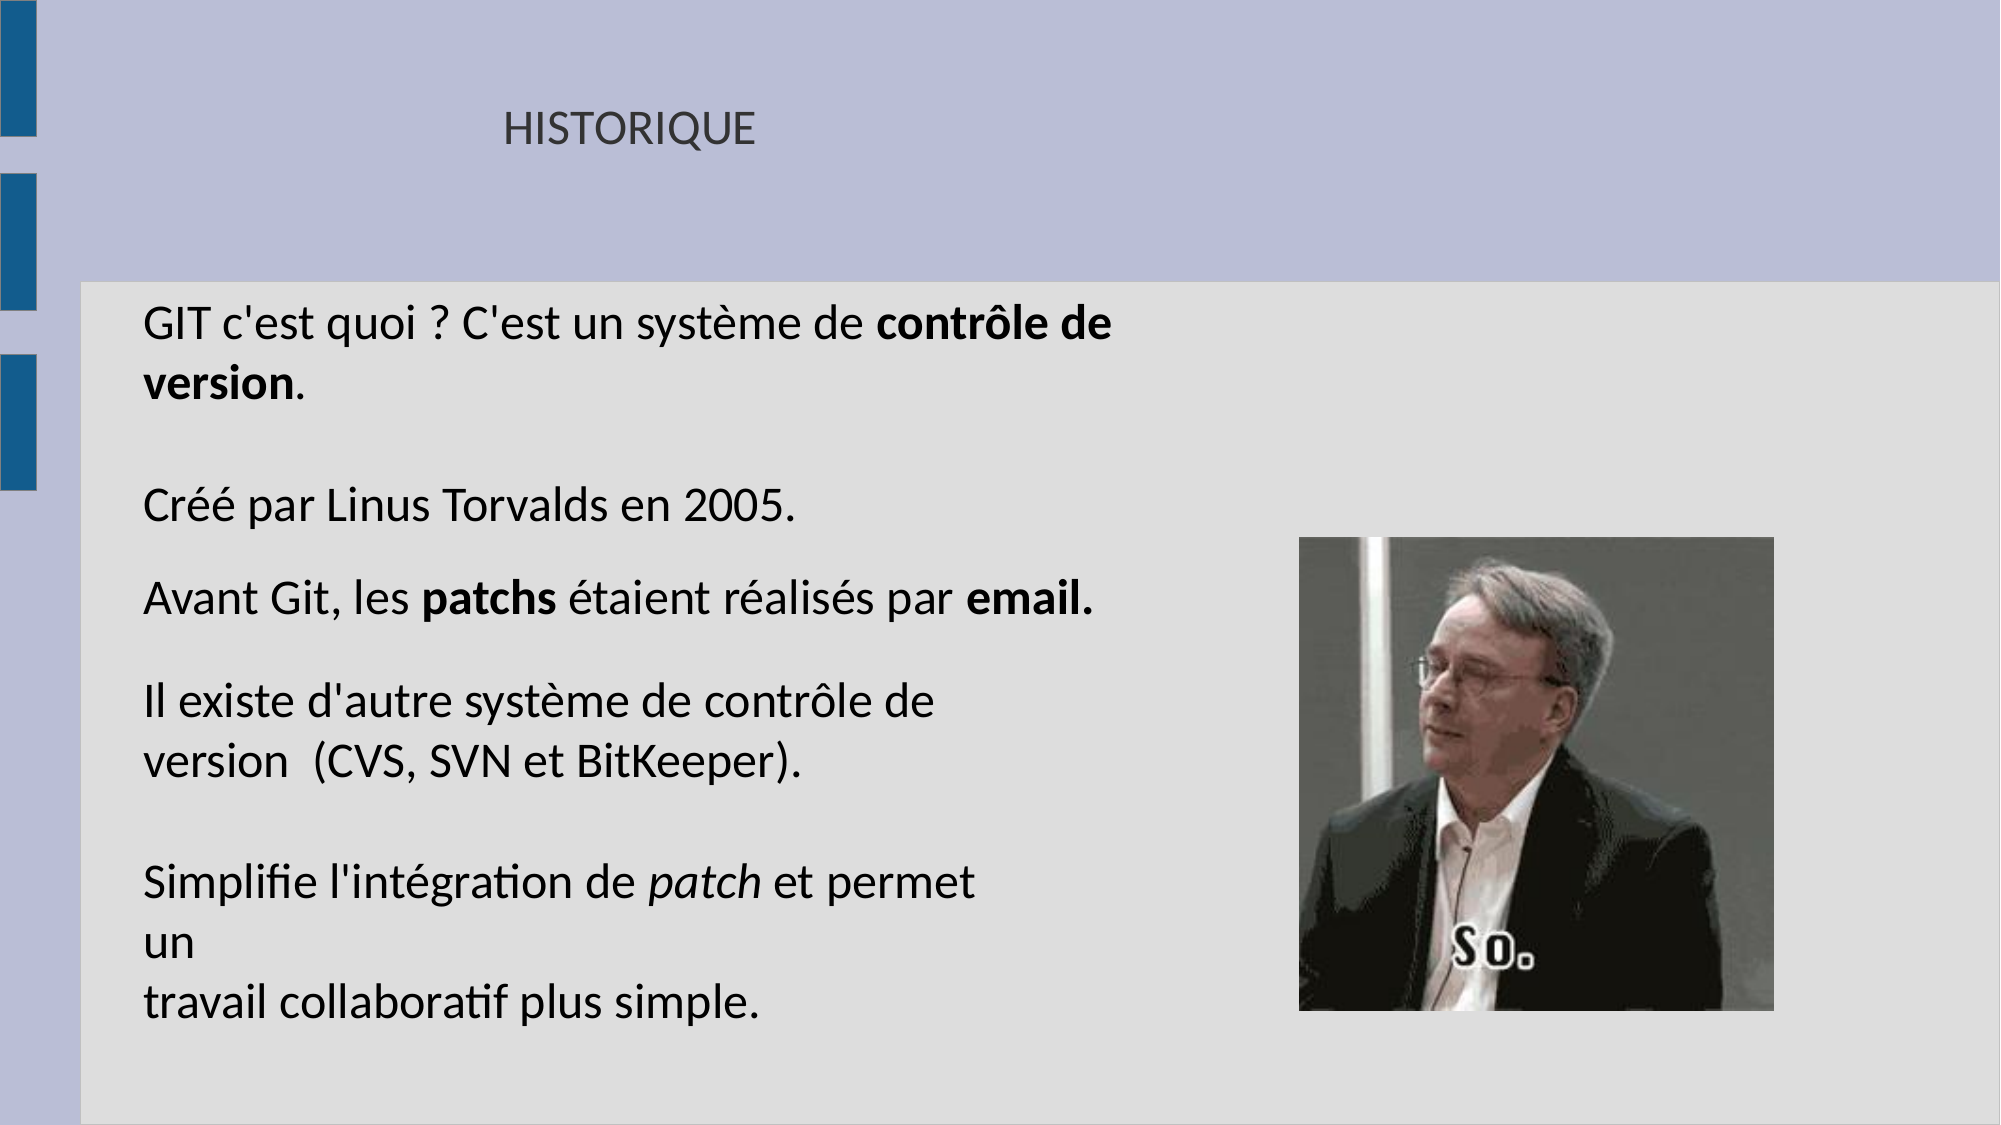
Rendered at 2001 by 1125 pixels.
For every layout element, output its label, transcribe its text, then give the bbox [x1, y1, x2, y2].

title HISTORIQUE [402, 92, 857, 283]
picture [1299, 537, 1774, 1011]
text_box GIT c'est quoi ? C'est un système de contrôle de version. Créé par Linus Torvalds en 2005. Avant Git, les patchs étaient réalisés par email. Il existe d'autre système de contrôle de version (CVS, SVN et BitKeeper). Simplifie l'intégration de patch et permet un travail collaboratif plus simple. [141, 287, 1263, 1029]
